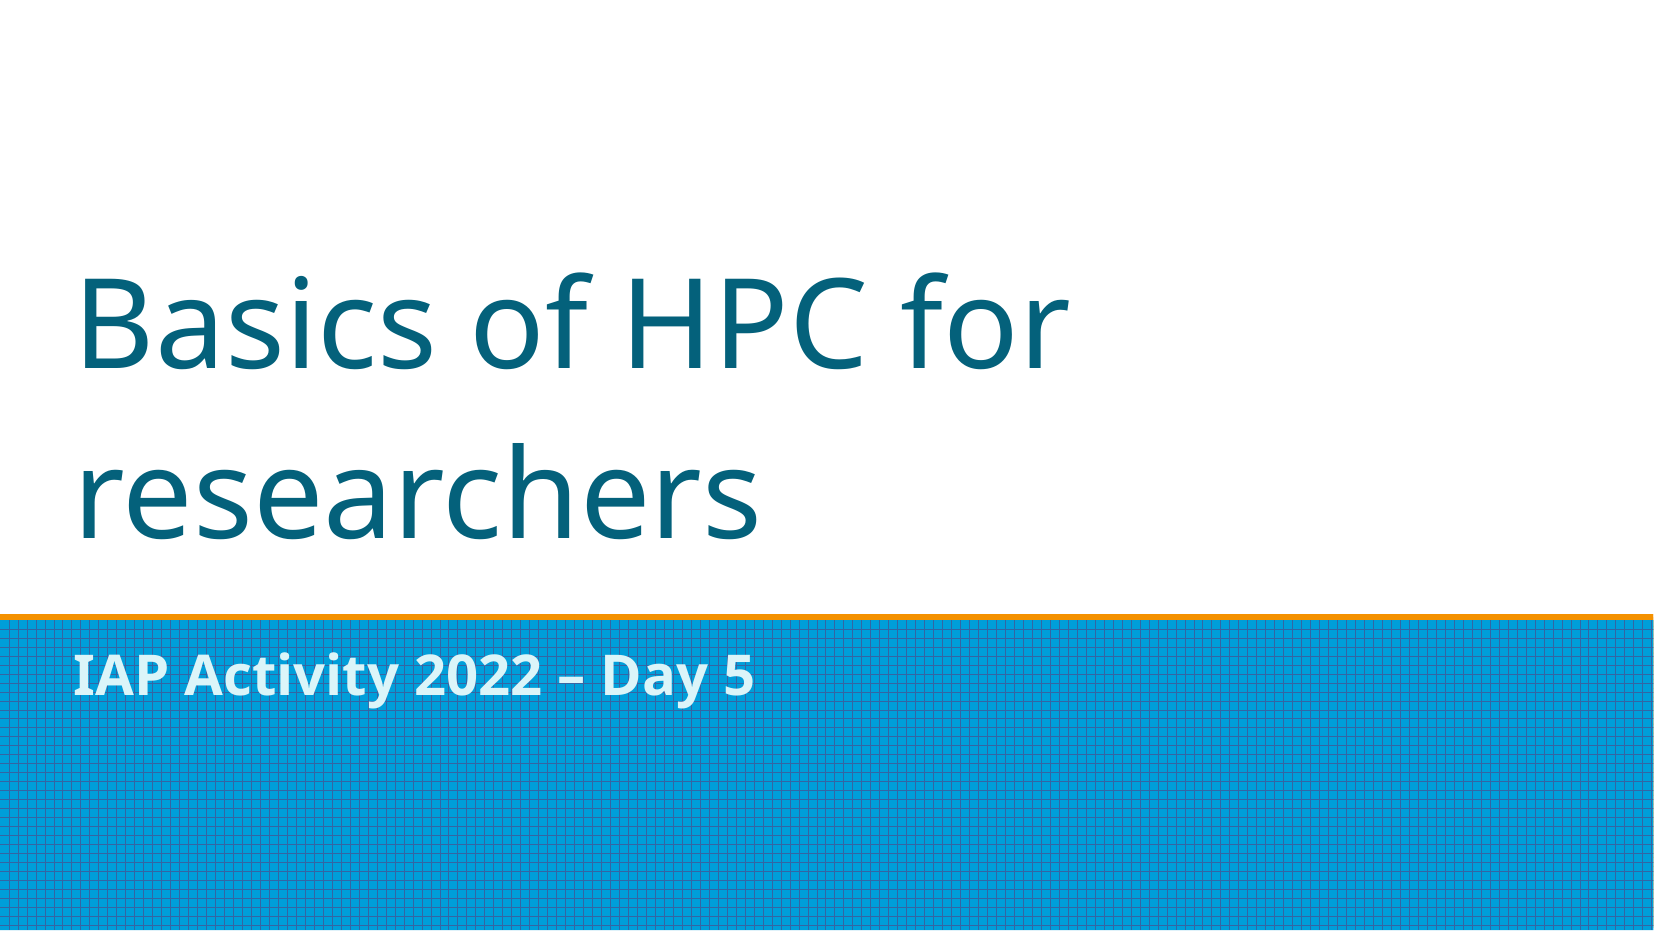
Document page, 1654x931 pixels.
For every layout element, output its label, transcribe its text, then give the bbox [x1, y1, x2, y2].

title Basics of HPC for researchers [73, 44, 1551, 576]
subtitle IAP Activity 2022 – Day 5 [73, 634, 1551, 827]
